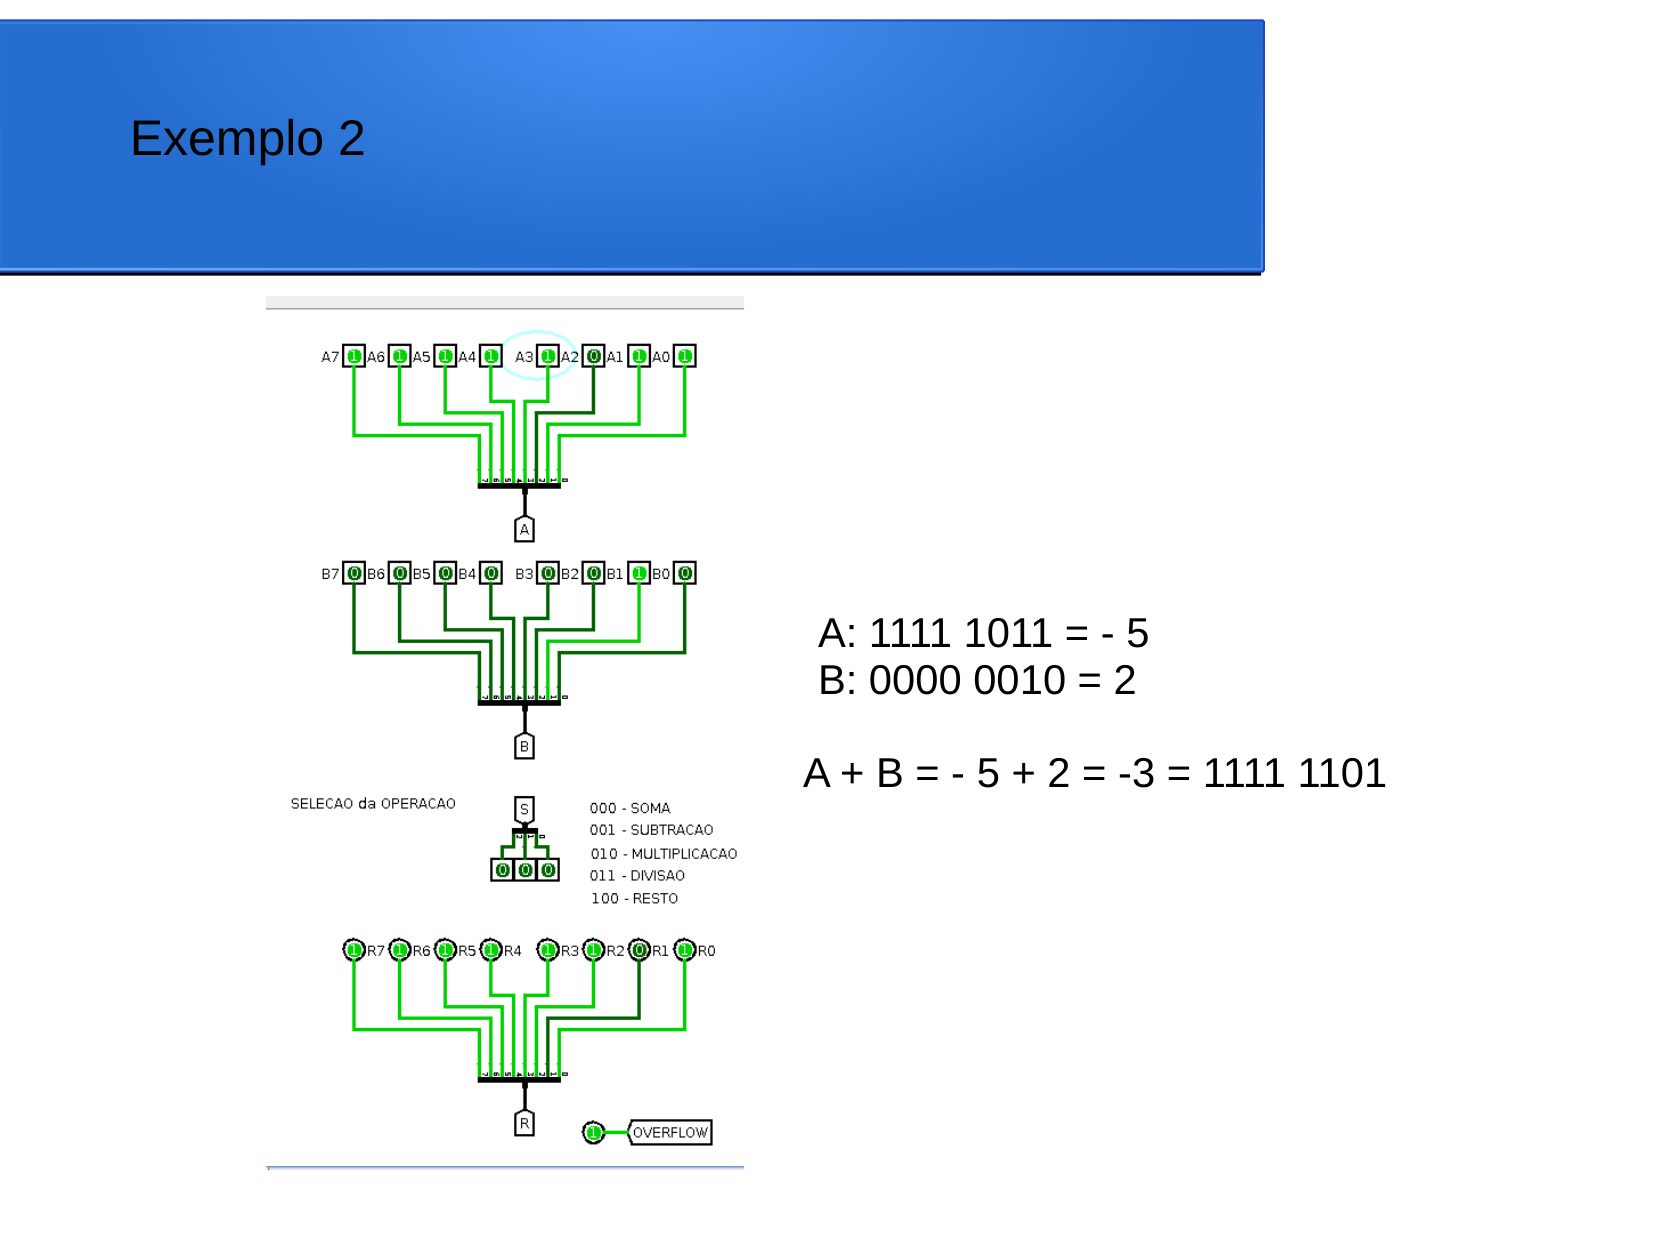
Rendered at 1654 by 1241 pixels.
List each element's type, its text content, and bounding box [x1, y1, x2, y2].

picture [265, 296, 745, 1170]
text_box A: 1111 1011 = - 5 B: 0000 0010 = 2 A + B = - 5 + 2 = -3 = 1111 1101 [803, 415, 1548, 898]
title Exemplo 2 [129, 35, 1282, 241]
